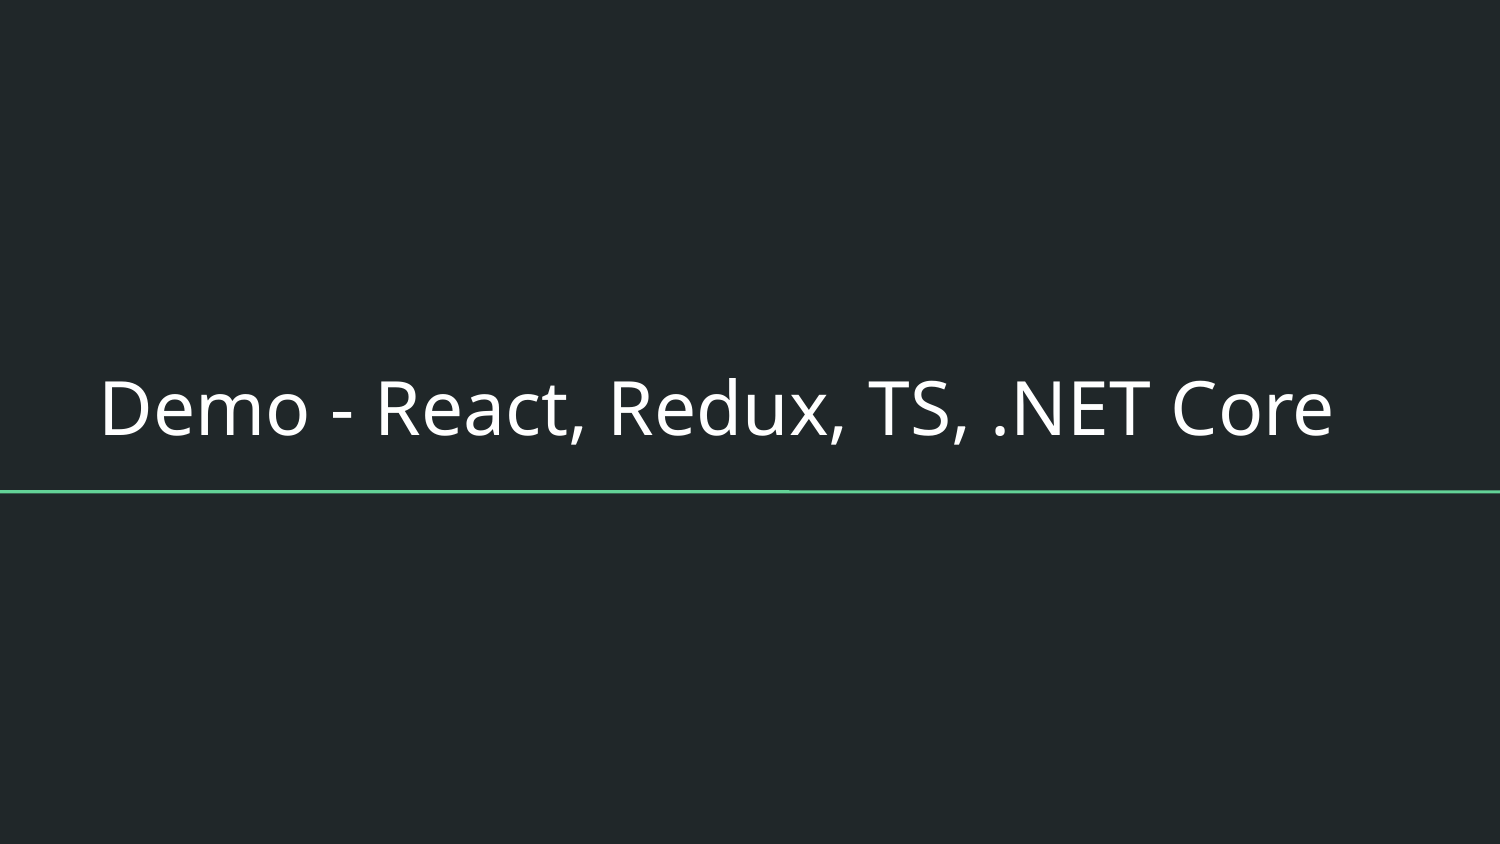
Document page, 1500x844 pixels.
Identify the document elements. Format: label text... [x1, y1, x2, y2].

title Demo - React, Redux, TS, .NET Core [83, 337, 1417, 466]
